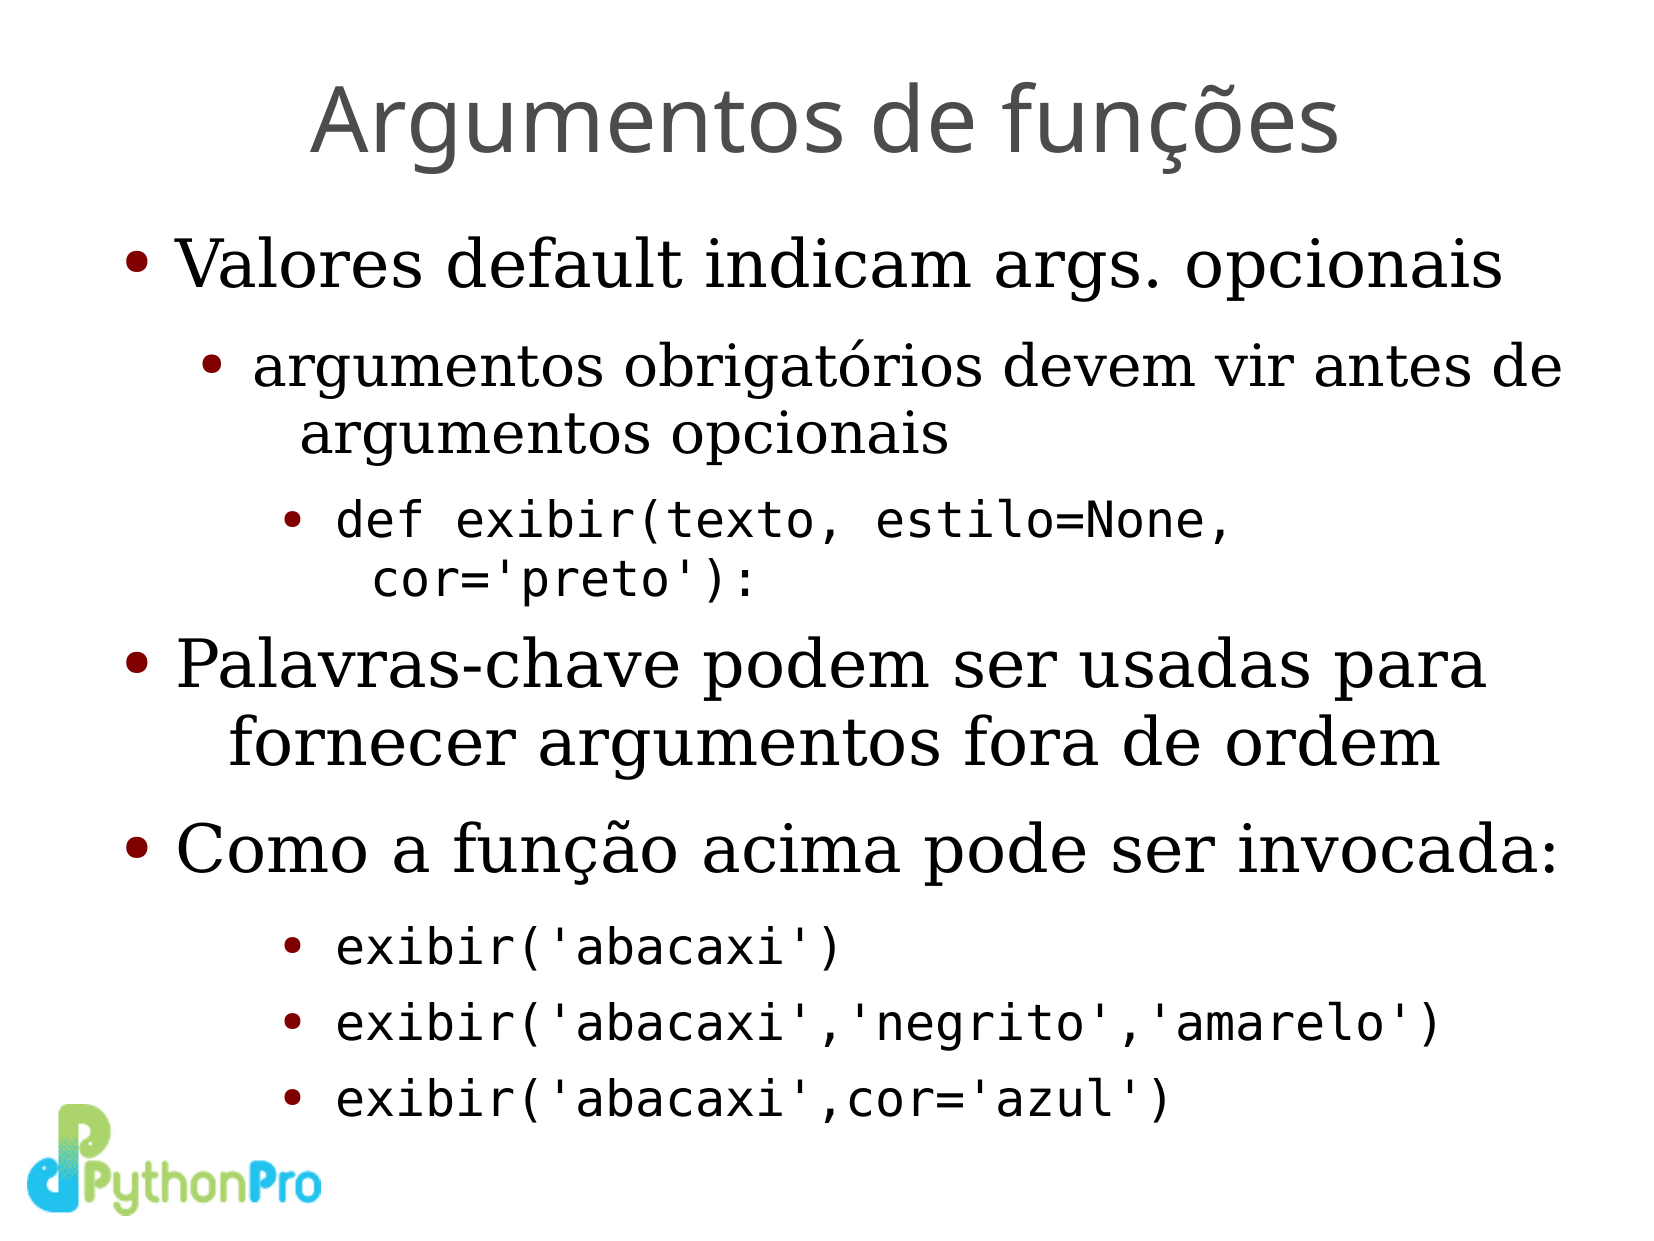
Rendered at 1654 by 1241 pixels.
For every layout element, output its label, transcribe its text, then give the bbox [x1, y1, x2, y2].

picture [27, 1104, 321, 1216]
title Argumentos de funções [82, 13, 1571, 222]
list Valores default indicam args. opcionais argumentos obrigatórios devem vir antes de argumentos opcionais def exibir(texto, estilo=None, cor='preto'): Palavras-chave podem ser usadas para fornecer argumentos fora de ordem Como a função acima pode ser invocada: exibir('abacaxi') exibir('abacaxi','negrito','amarelo') exibir('abacaxi',cor='azul') [86, 225, 1613, 1163]
